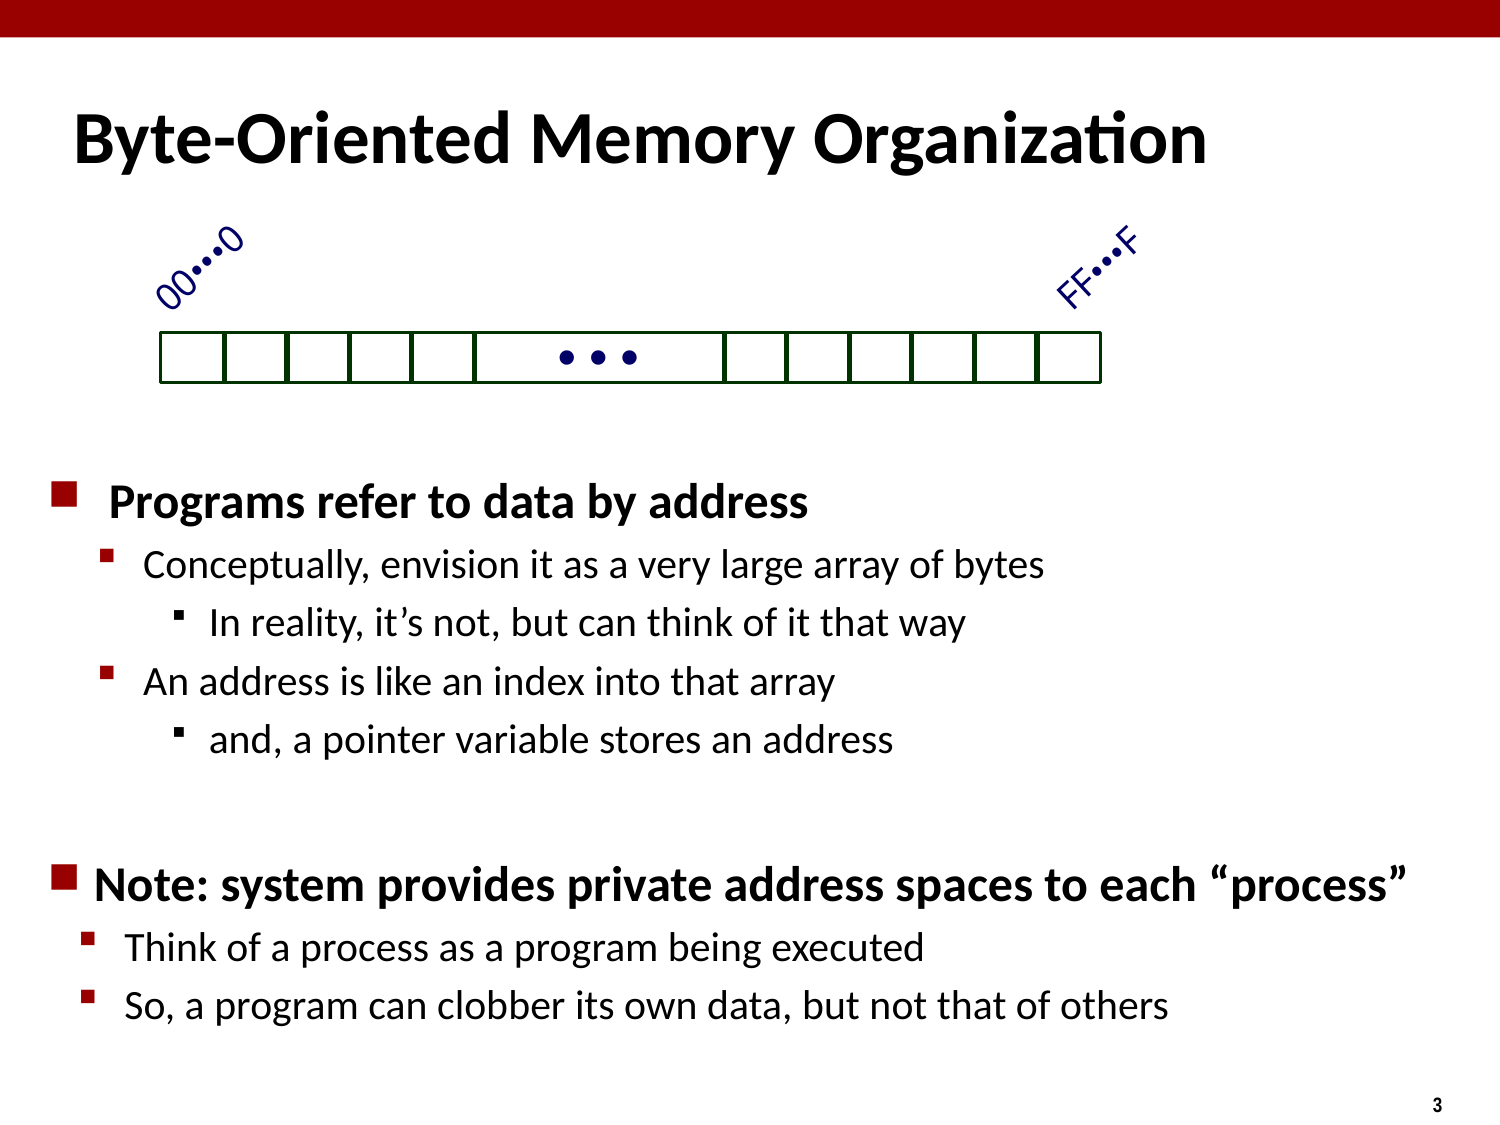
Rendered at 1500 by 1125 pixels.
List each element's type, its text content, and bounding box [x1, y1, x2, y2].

list Programs refer to data by address Conceptually, envision it as a very large array of bytes In reality, it’s not, but can think of it that way An address is like an index into that array and, a pointer variable stores an address Note: system provides private address spaces to each “process” Think of a process as a program being executed So, a program can clobber its own data, but not that of others [37, 460, 1463, 1075]
text_box • • • [471, 322, 724, 400]
text_box 00•••0 [136, 207, 265, 333]
title Byte-Oriented Memory Organization [58, 71, 1304, 197]
text_box FF•••F [1038, 209, 1164, 331]
